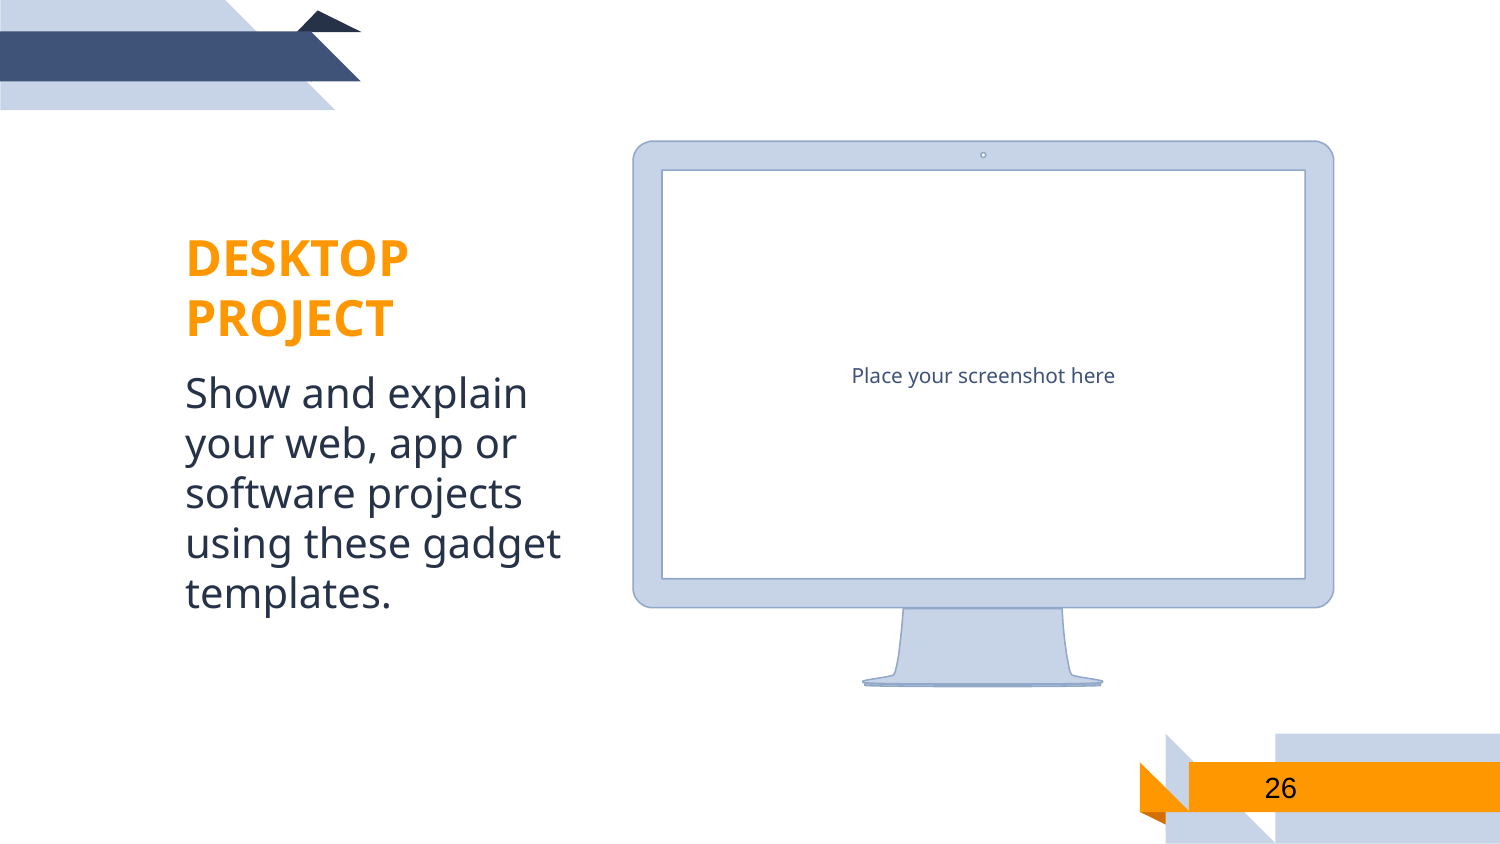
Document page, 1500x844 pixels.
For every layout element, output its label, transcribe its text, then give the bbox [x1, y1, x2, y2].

list DESKTOP PROJECT Show and explain your web, app or software projects using these gadget templates. [170, 200, 632, 644]
slide_number <numer> [1249, 760, 1494, 813]
text_box Place your screenshot here [662, 170, 1305, 580]
text_box [633, 141, 1334, 687]
